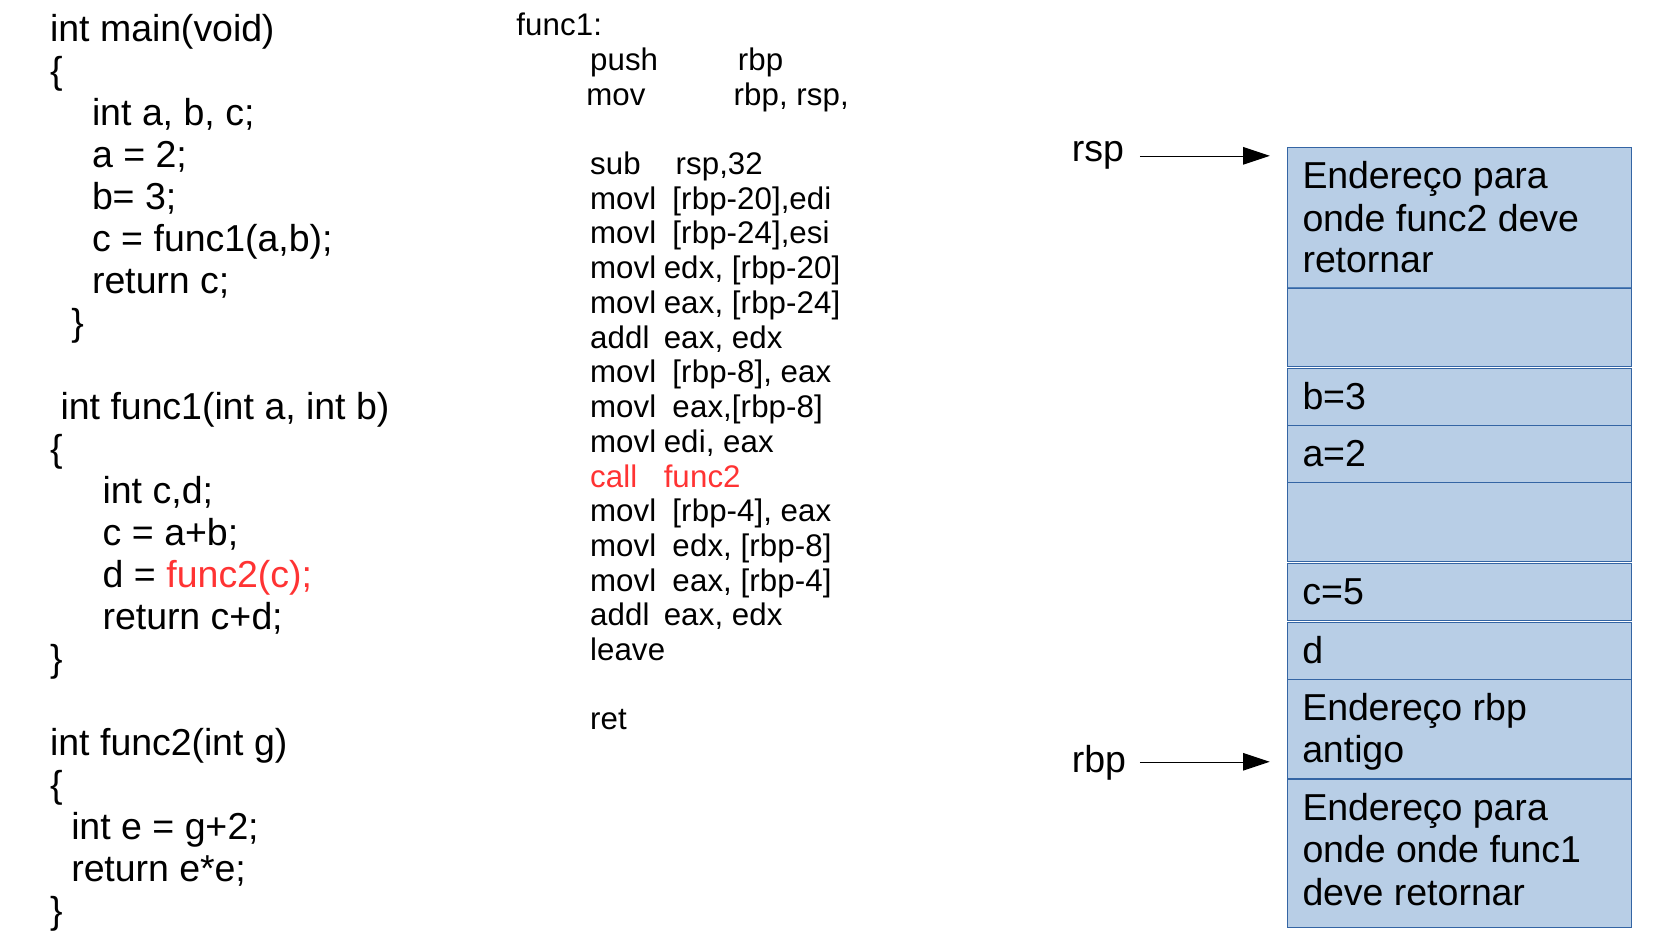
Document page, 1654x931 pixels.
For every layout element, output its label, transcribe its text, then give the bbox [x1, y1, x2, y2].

text_box int main(void) { int a, b, c; a = 2; b= 3; c = func1(a,b); return c; } int func1(int a, int b) { int c,d; c = a+b; d = func2(c); return c+d; } int func2(int g) { int e = g+2; return e*e; } [35, 0, 449, 931]
text_box Endereço rbp antigo [1287, 680, 1632, 779]
text_box d [1287, 622, 1632, 680]
text_box func1: push rbp mov rbp, rsp, sub rsp,32 movl [rbp-20],edi movl [rbp-24],esi movl edx, [rbp-20] movl eax, [rbp-24] addl eax, edx movl [rbp-8], eax movl eax,[rbp-8] movl edi, eax call func2 movl [rbp-4], eax movl edx, [rbp-8] movl eax, [rbp-4] addl eax, edx leave ret [501, 0, 1010, 925]
text_box c=5 [1287, 563, 1632, 621]
text_box Endereço para onde func2 deve retornar [1287, 147, 1632, 289]
text_box rsp [1057, 120, 1139, 178]
text_box [1287, 483, 1632, 562]
text_box Endereço para onde onde func1 deve retornar [1287, 779, 1632, 928]
text_box [1287, 289, 1632, 367]
text_box rbp [1057, 731, 1141, 789]
text_box b=3 [1287, 368, 1632, 426]
text_box a=2 [1287, 426, 1632, 483]
